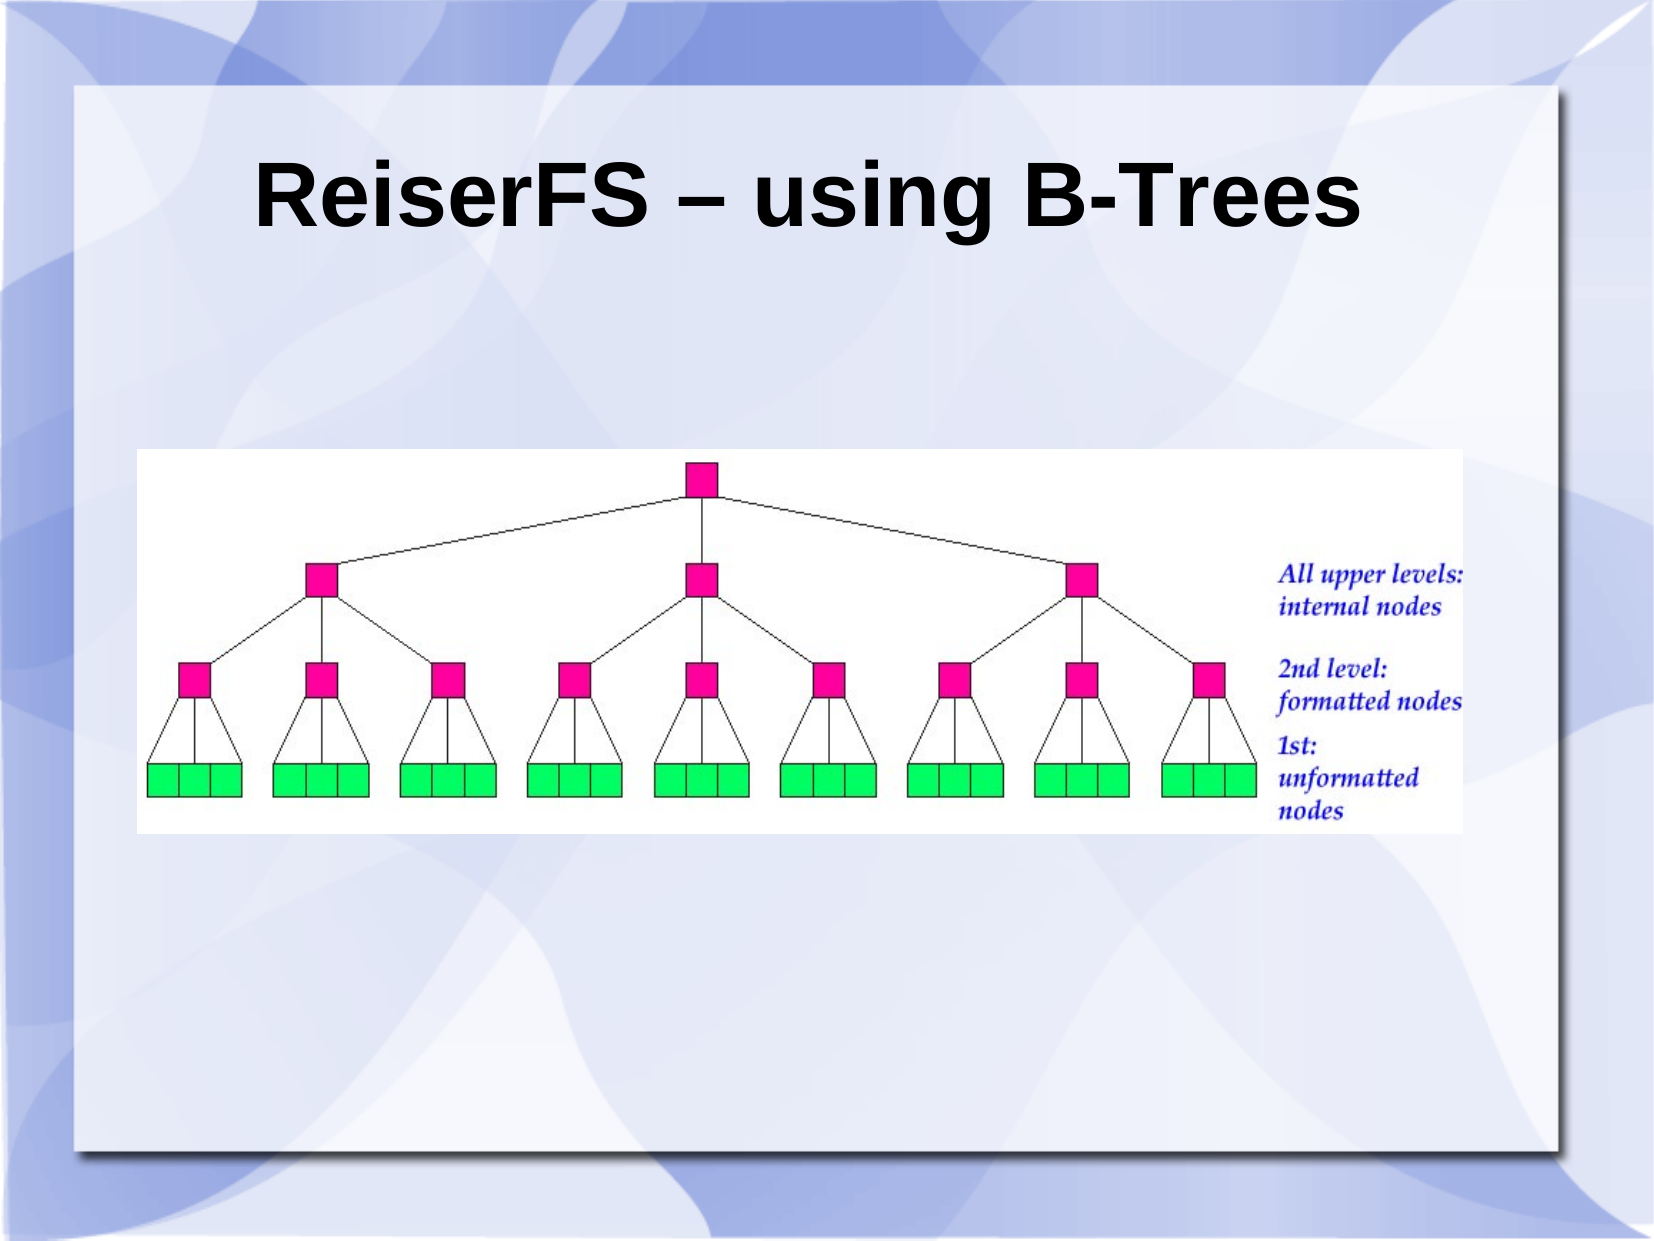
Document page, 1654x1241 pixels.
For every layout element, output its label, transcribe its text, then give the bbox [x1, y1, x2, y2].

picture [0, 0, 1654, 1241]
title ReiserFS – using B-Trees [82, 90, 1536, 298]
